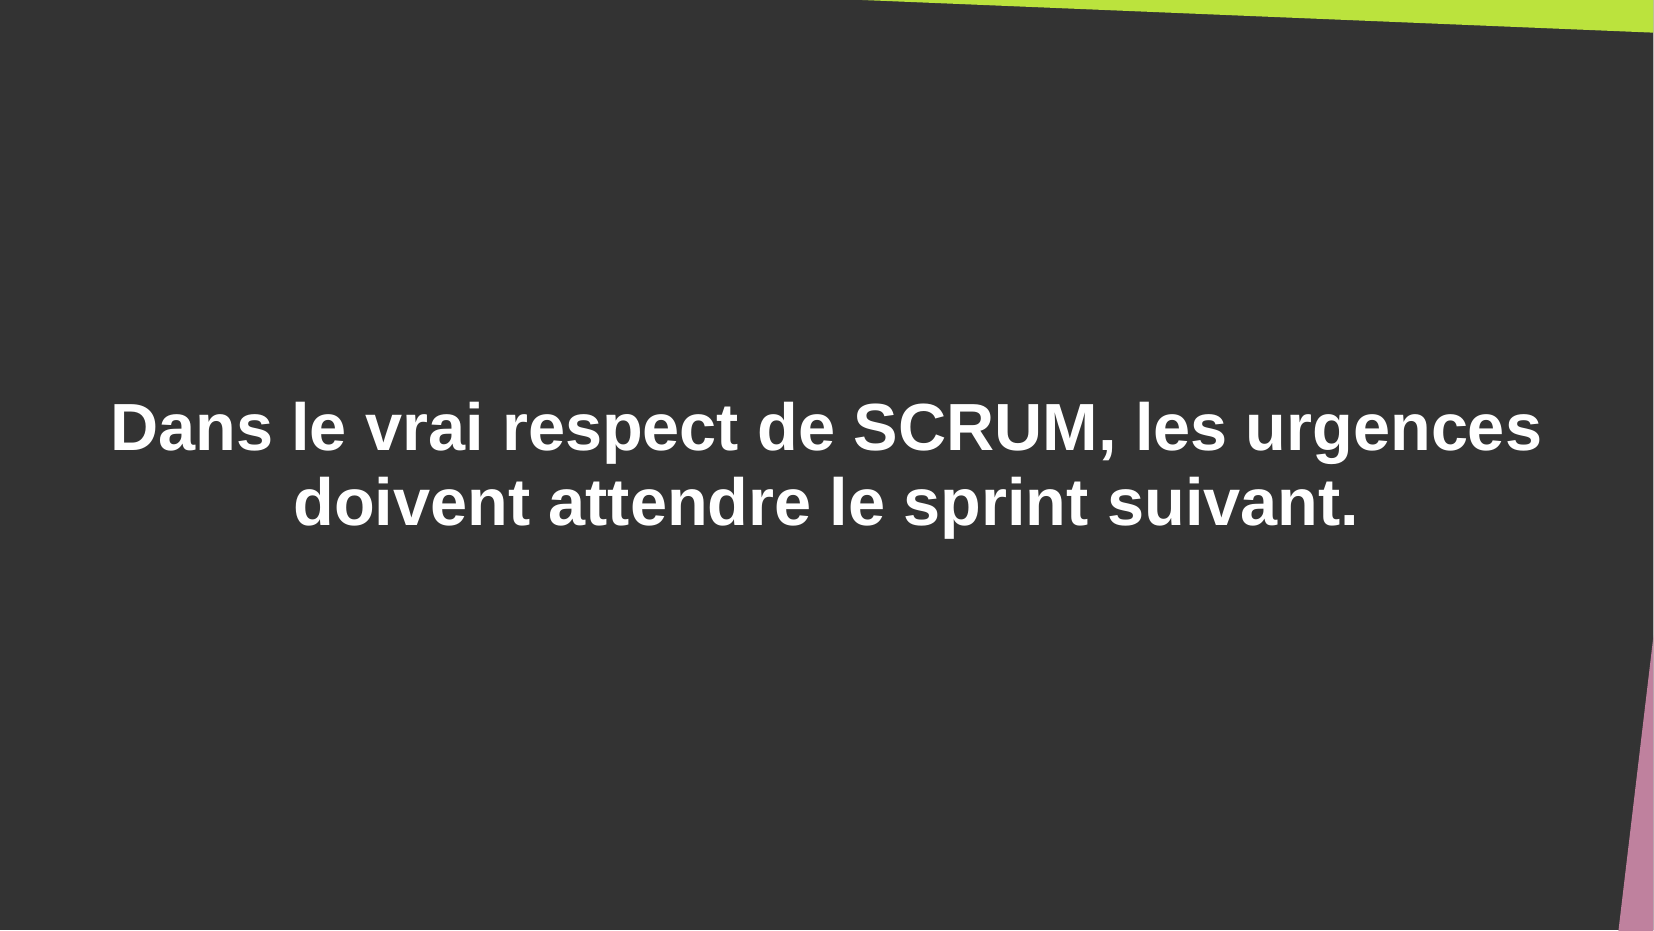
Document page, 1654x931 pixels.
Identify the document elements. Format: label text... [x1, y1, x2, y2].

text_box [1618, 631, 1654, 931]
text_box [862, 0, 1654, 33]
title Dans le vrai respect de SCRUM, les urgences doivent attendre le sprint suivant. [31, 390, 1622, 540]
